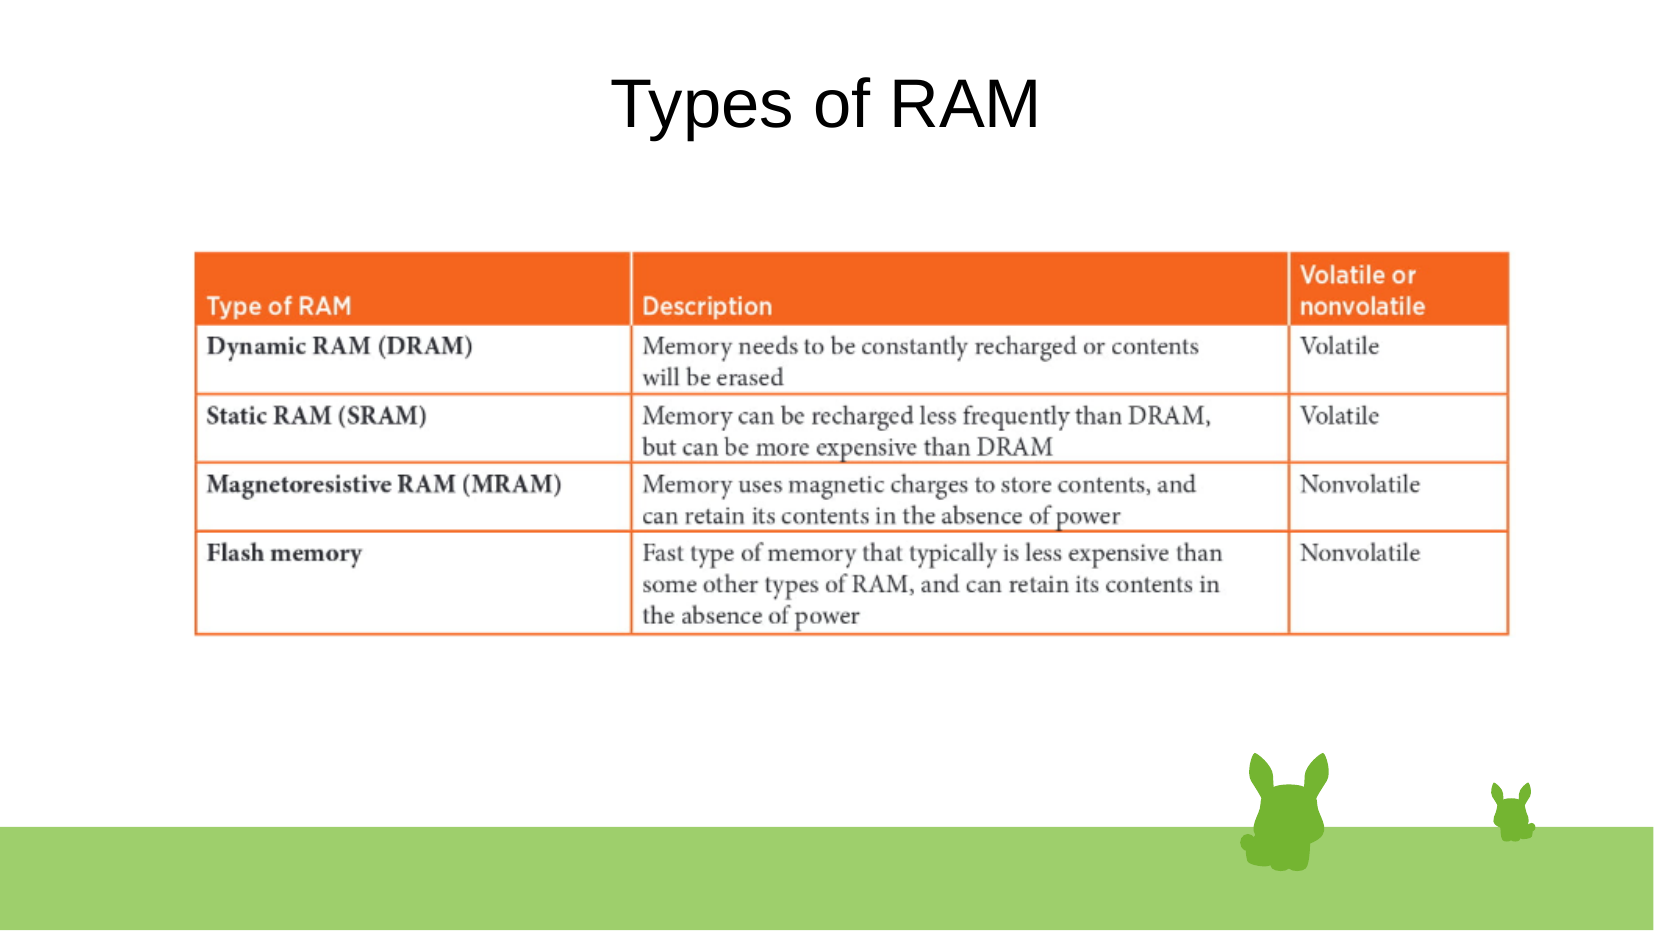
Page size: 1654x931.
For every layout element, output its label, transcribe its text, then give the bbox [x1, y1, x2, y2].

picture [187, 246, 1516, 638]
title Types of RAM [88, 29, 1565, 178]
